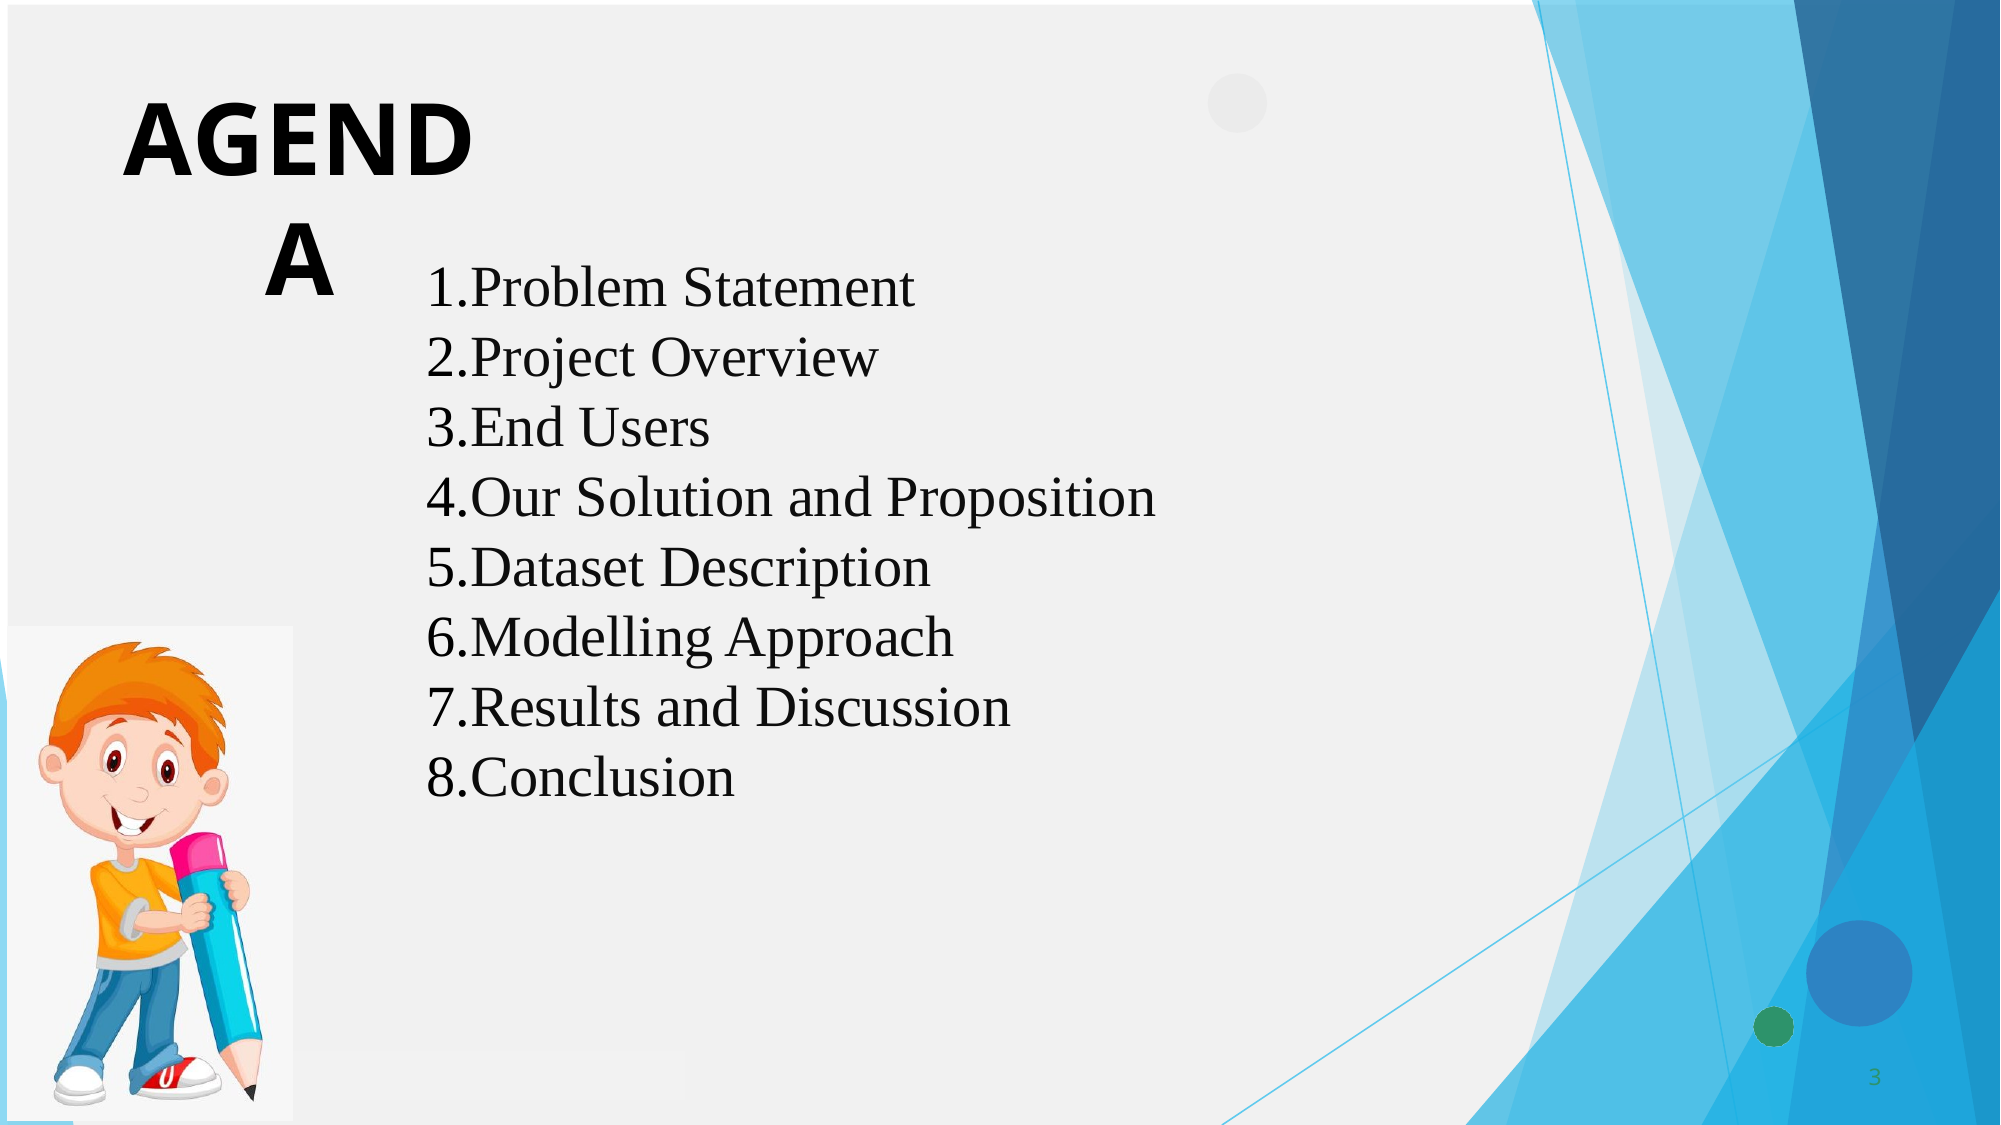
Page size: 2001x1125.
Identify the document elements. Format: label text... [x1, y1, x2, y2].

text_box [0, 0, 2000, 1125]
text_box Problem Statement Project Overview End Users Our Solution and Proposition Dataset Description Modelling Approach Results and Discussion Conclusion [411, 170, 1237, 893]
picture [1753, 1006, 1794, 1047]
slide_number 3 [1862, 1061, 1888, 1094]
title AGENDA [121, 73, 509, 198]
picture [7, 626, 685, 1121]
